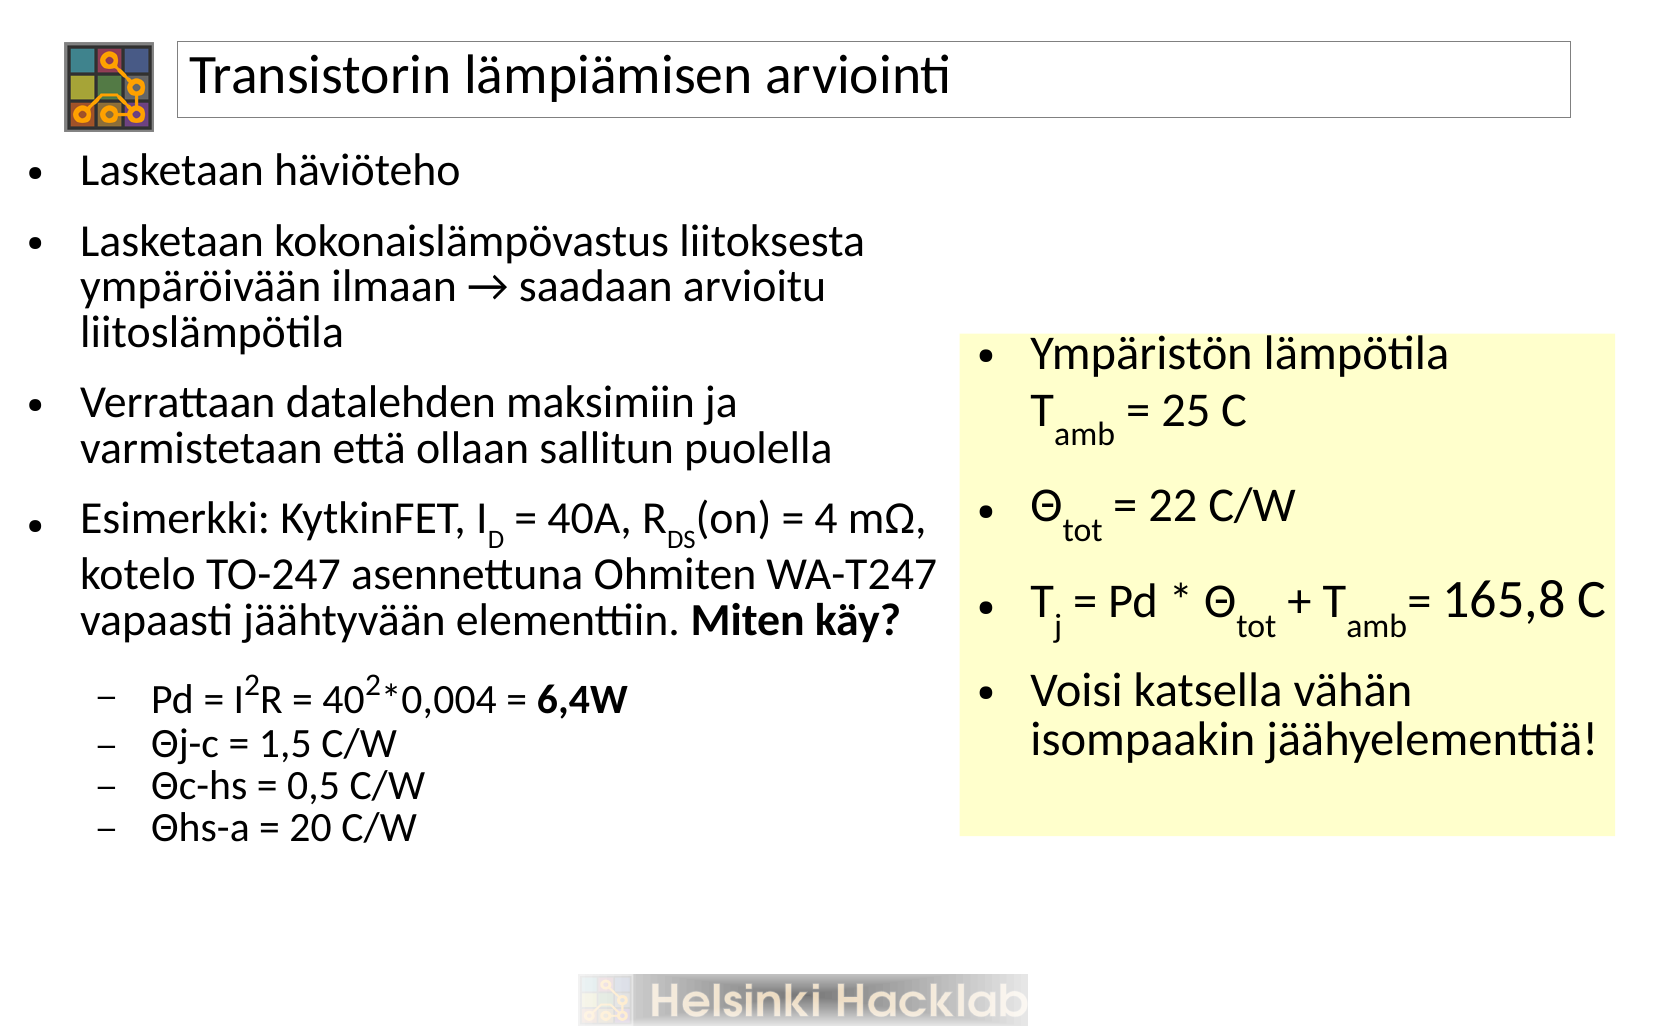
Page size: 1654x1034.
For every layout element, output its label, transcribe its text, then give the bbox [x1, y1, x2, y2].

picture [64, 42, 154, 132]
list Lasketaan häviöteho Lasketaan kokonaislämpövastus liitoksesta ympäröivään ilmaan → saadaan arvioitu liitoslämpötila Verrattaan datalehden maksimiin ja varmistetaan että ollaan sallitun puolella Esimerkki: KytkinFET, ID = 40A, RDS(on) = 4 mΩ, kotelo TO-247 asennettuna Ohmiten WA-T247 vapaasti jäähtyvään elementtiin. Miten käy? Pd = I2R = 402*0,004 = 6,4W Θj-c = 1,5 C/W Θc-hs = 0,5 C/W Θhs-a = 20 C/W [9, 151, 1006, 995]
title Transistorin lämpiämisen arviointi [177, 41, 1571, 118]
list Ympäristön lämpötila Tamb = 25 C Θtot = 22 C/W Tj = Pd * Θtot + Tamb= 165,8 C Voisi katsella vähän isompaakin jäähyelementtiä! [959, 333, 1616, 837]
